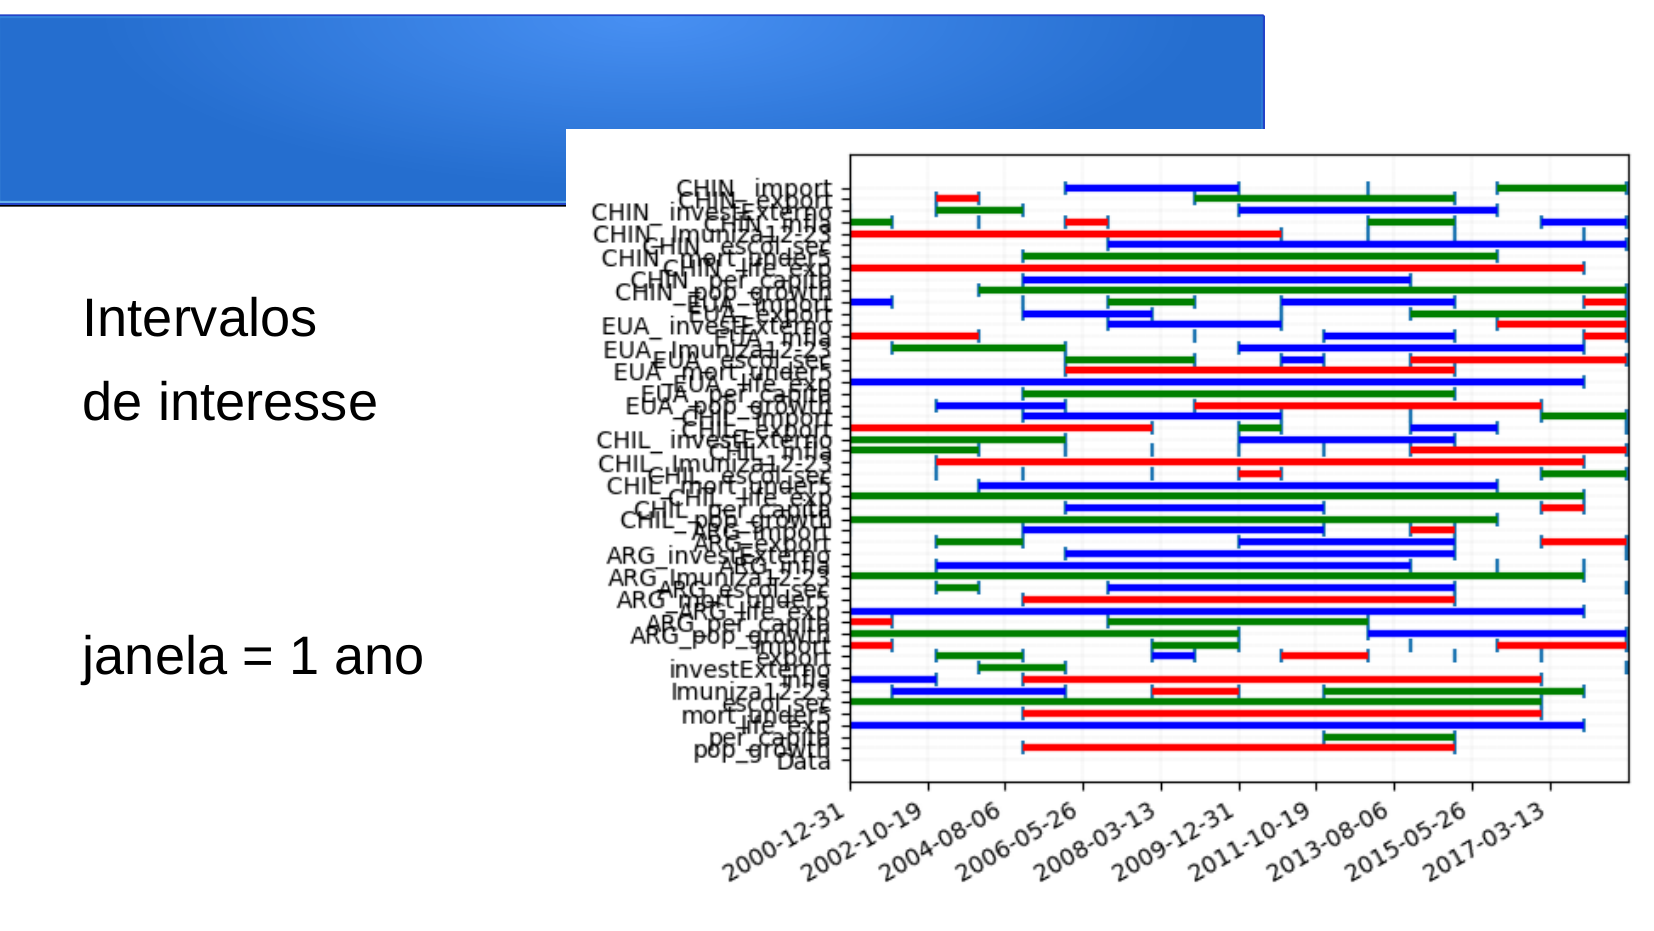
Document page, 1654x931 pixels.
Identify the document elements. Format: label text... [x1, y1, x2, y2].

picture [566, 129, 1654, 931]
list Intervalos de interesse janela = 1 ano [11, 287, 566, 827]
